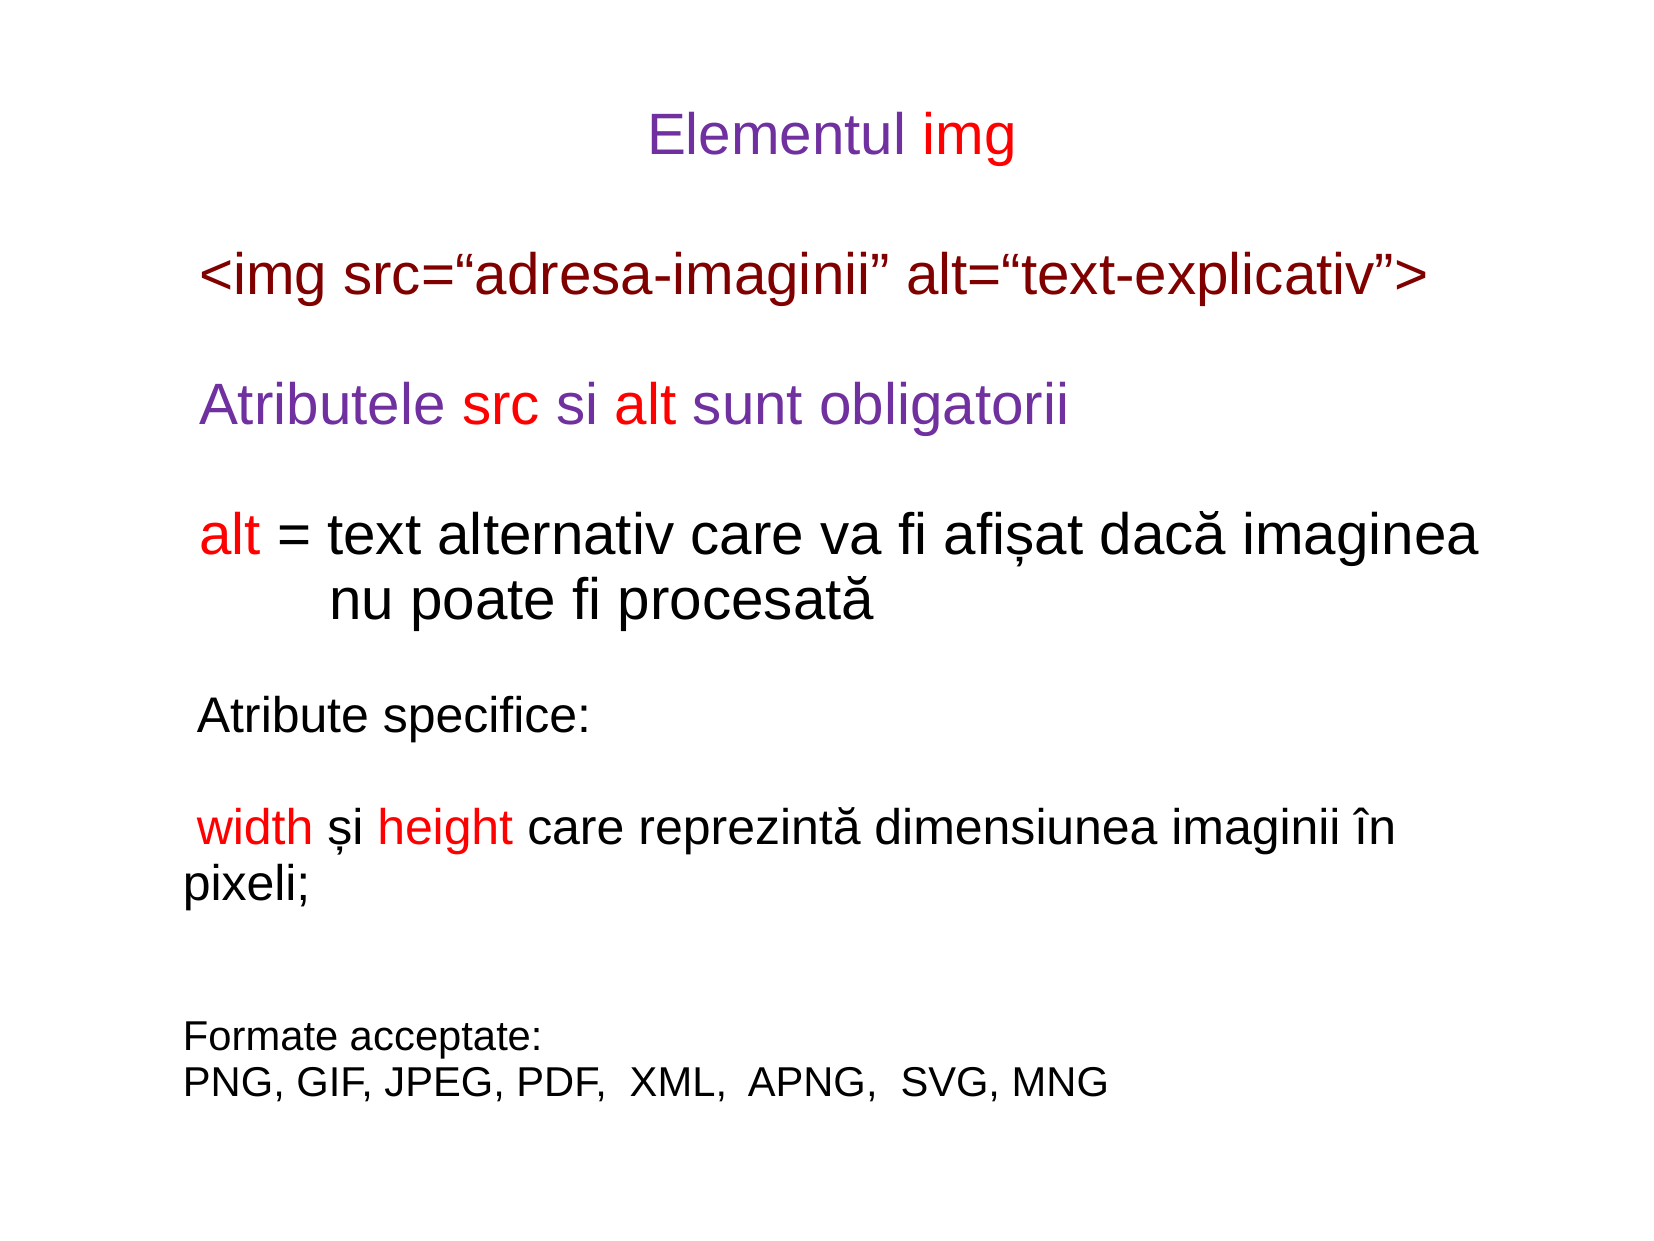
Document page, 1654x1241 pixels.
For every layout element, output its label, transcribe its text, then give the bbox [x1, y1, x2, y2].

text_box Elementul img <img src=“adresa-imaginii” alt=“text-explicativ”> Atributele src si alt sunt obligatorii alt = text alternativ care va fi afișat dacă imaginea nu poate fi procesată Atribute specifice: width și height care reprezintă dimensiunea imaginii în pixeli; Formate acceptate: PNG, GIF, JPEG, PDF, XML, APNG, SVG, MNG [168, 94, 1496, 1240]
